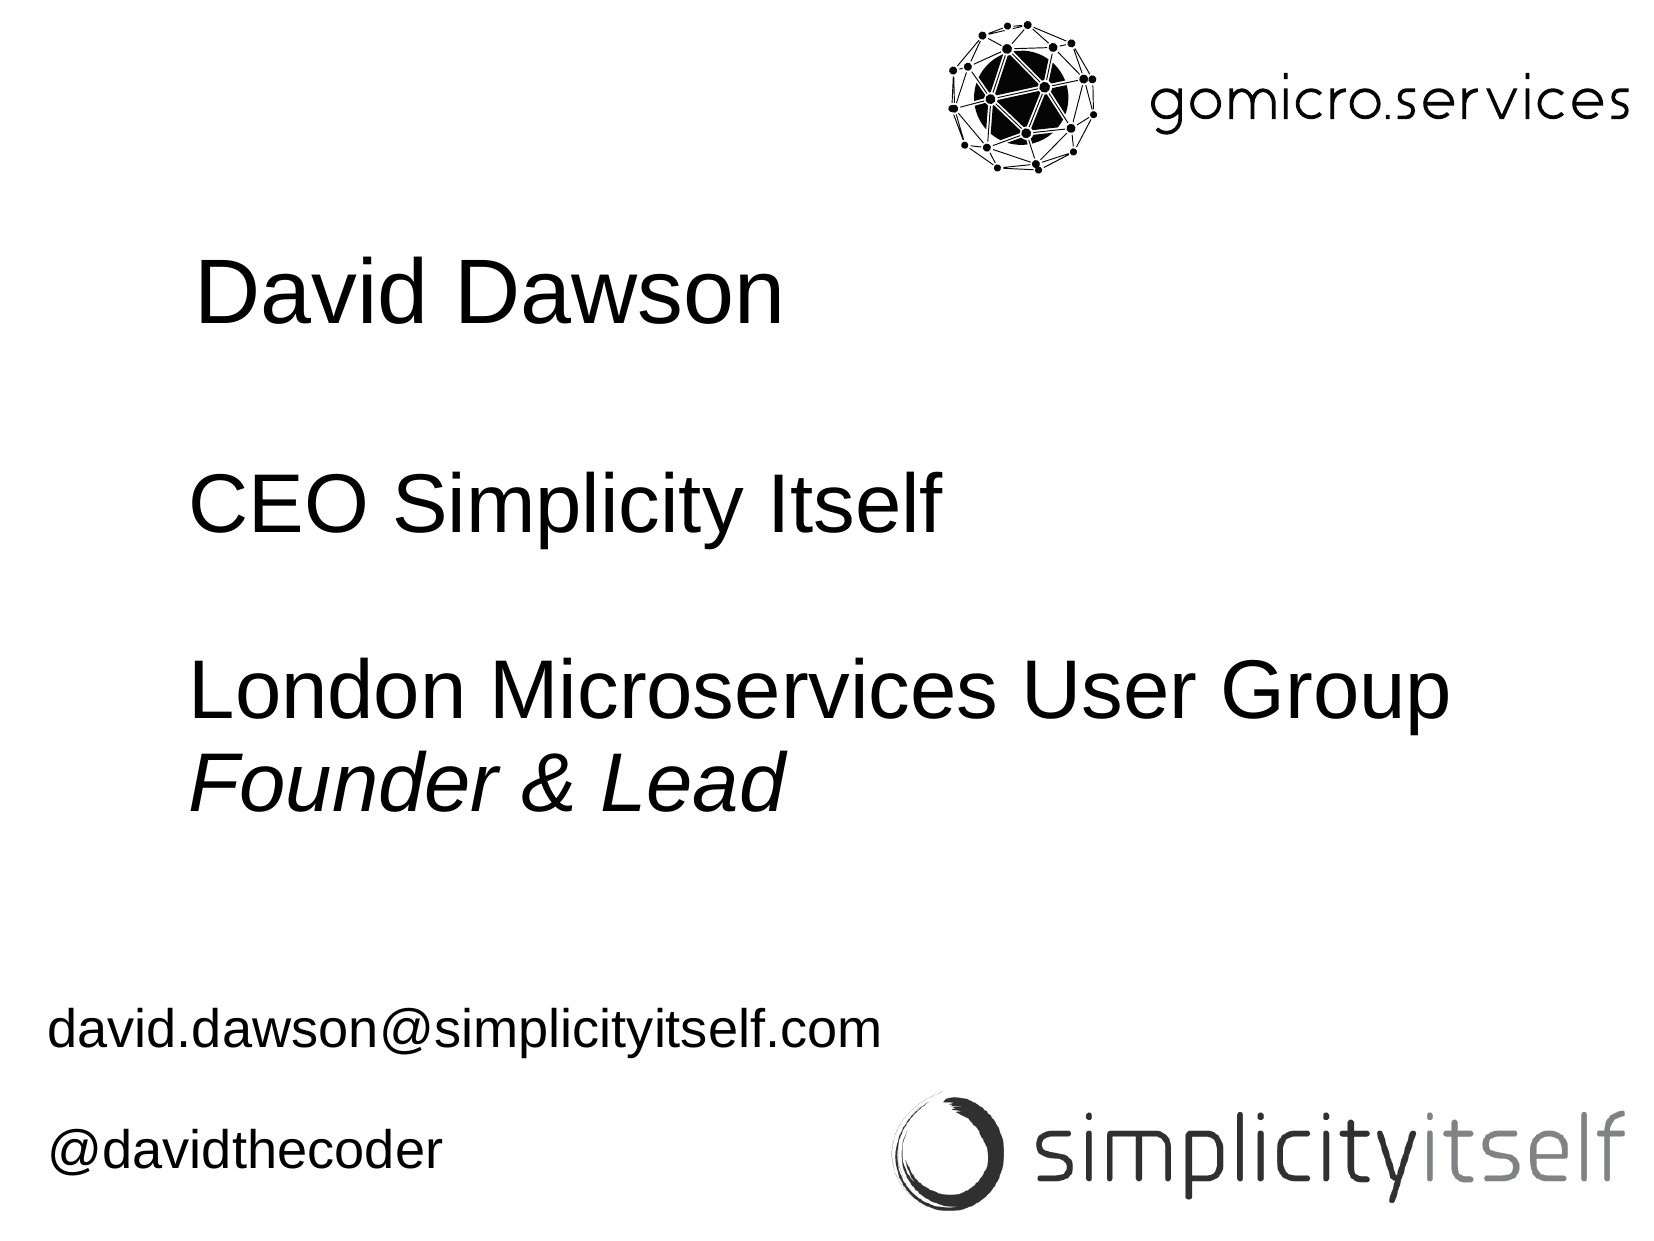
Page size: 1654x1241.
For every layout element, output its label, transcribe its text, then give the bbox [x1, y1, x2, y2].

picture [944, 17, 1633, 178]
title CEO Simplicity Itself London Microservices User Group Founder & Lead [188, 457, 1565, 831]
title david.dawson@simplicityitself.com @davidthecoder [47, 968, 945, 1211]
title David Dawson [94, 170, 886, 414]
picture [891, 1091, 1625, 1211]
